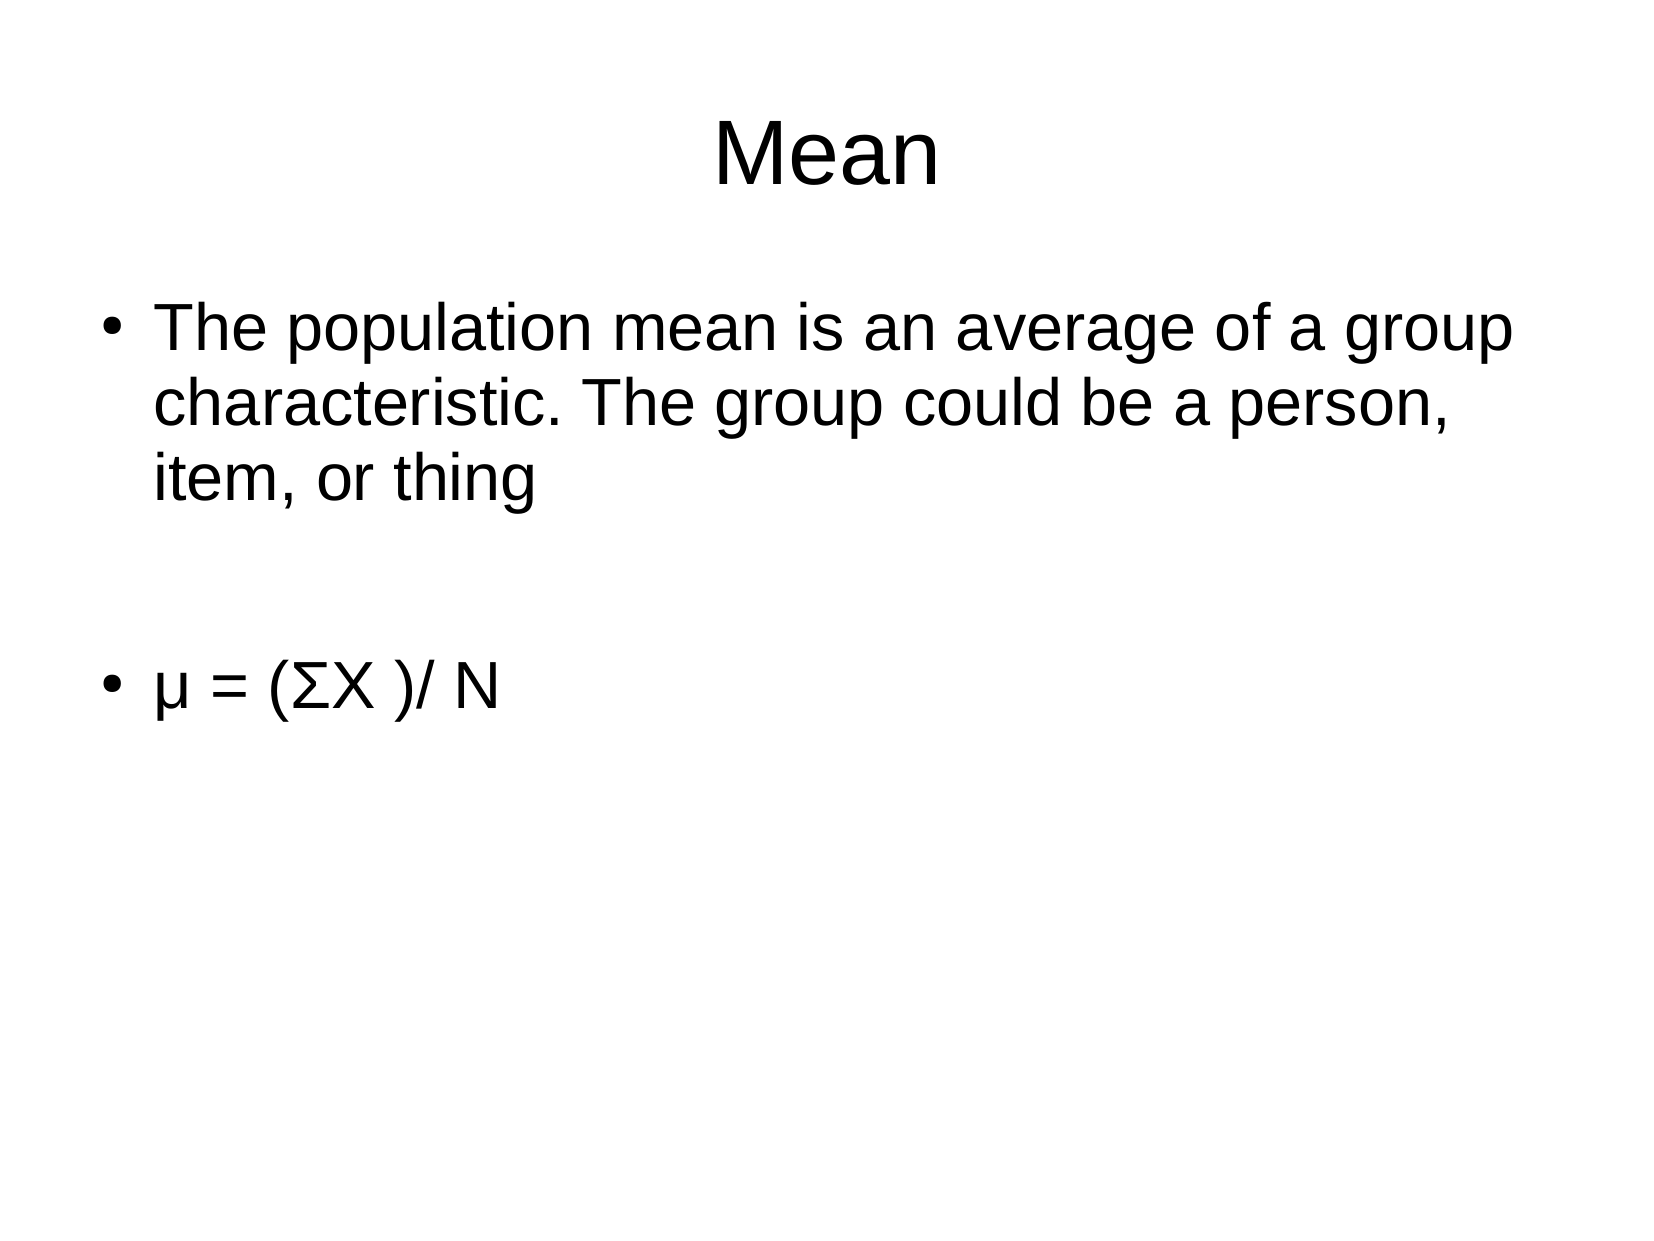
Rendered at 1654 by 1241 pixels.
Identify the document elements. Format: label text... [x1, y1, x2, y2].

list The population mean is an average of a group characteristic. The group could be a person, item, or thing μ = (ΣX )/ N [82, 290, 1571, 1010]
title Mean [82, 49, 1571, 257]
